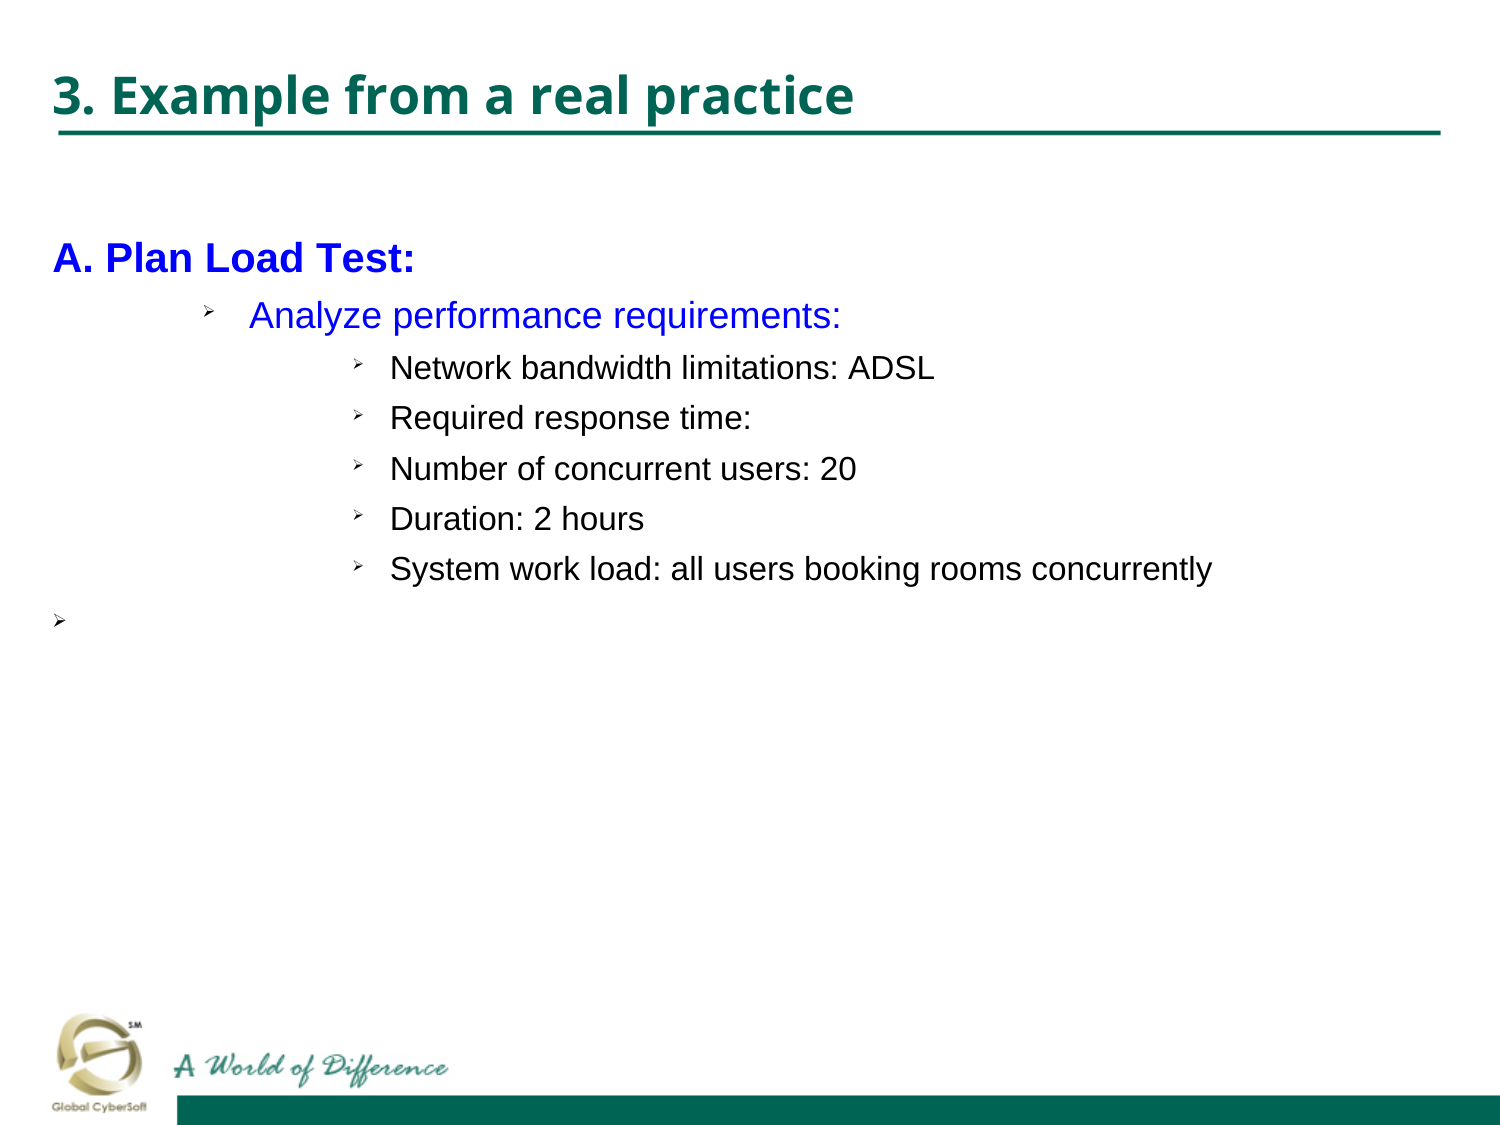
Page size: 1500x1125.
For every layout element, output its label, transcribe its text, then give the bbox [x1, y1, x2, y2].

title 3. Example from a real practice [37, 0, 1463, 162]
picture [0, 0, 1500, 1125]
list A. Plan Load Test: Analyze performance requirements: Network bandwidth limitations: ADSL Required response time: Number of concurrent users: 20 Duration: 2 hours System work load: all users booking rooms concurrently [37, 162, 1463, 1013]
